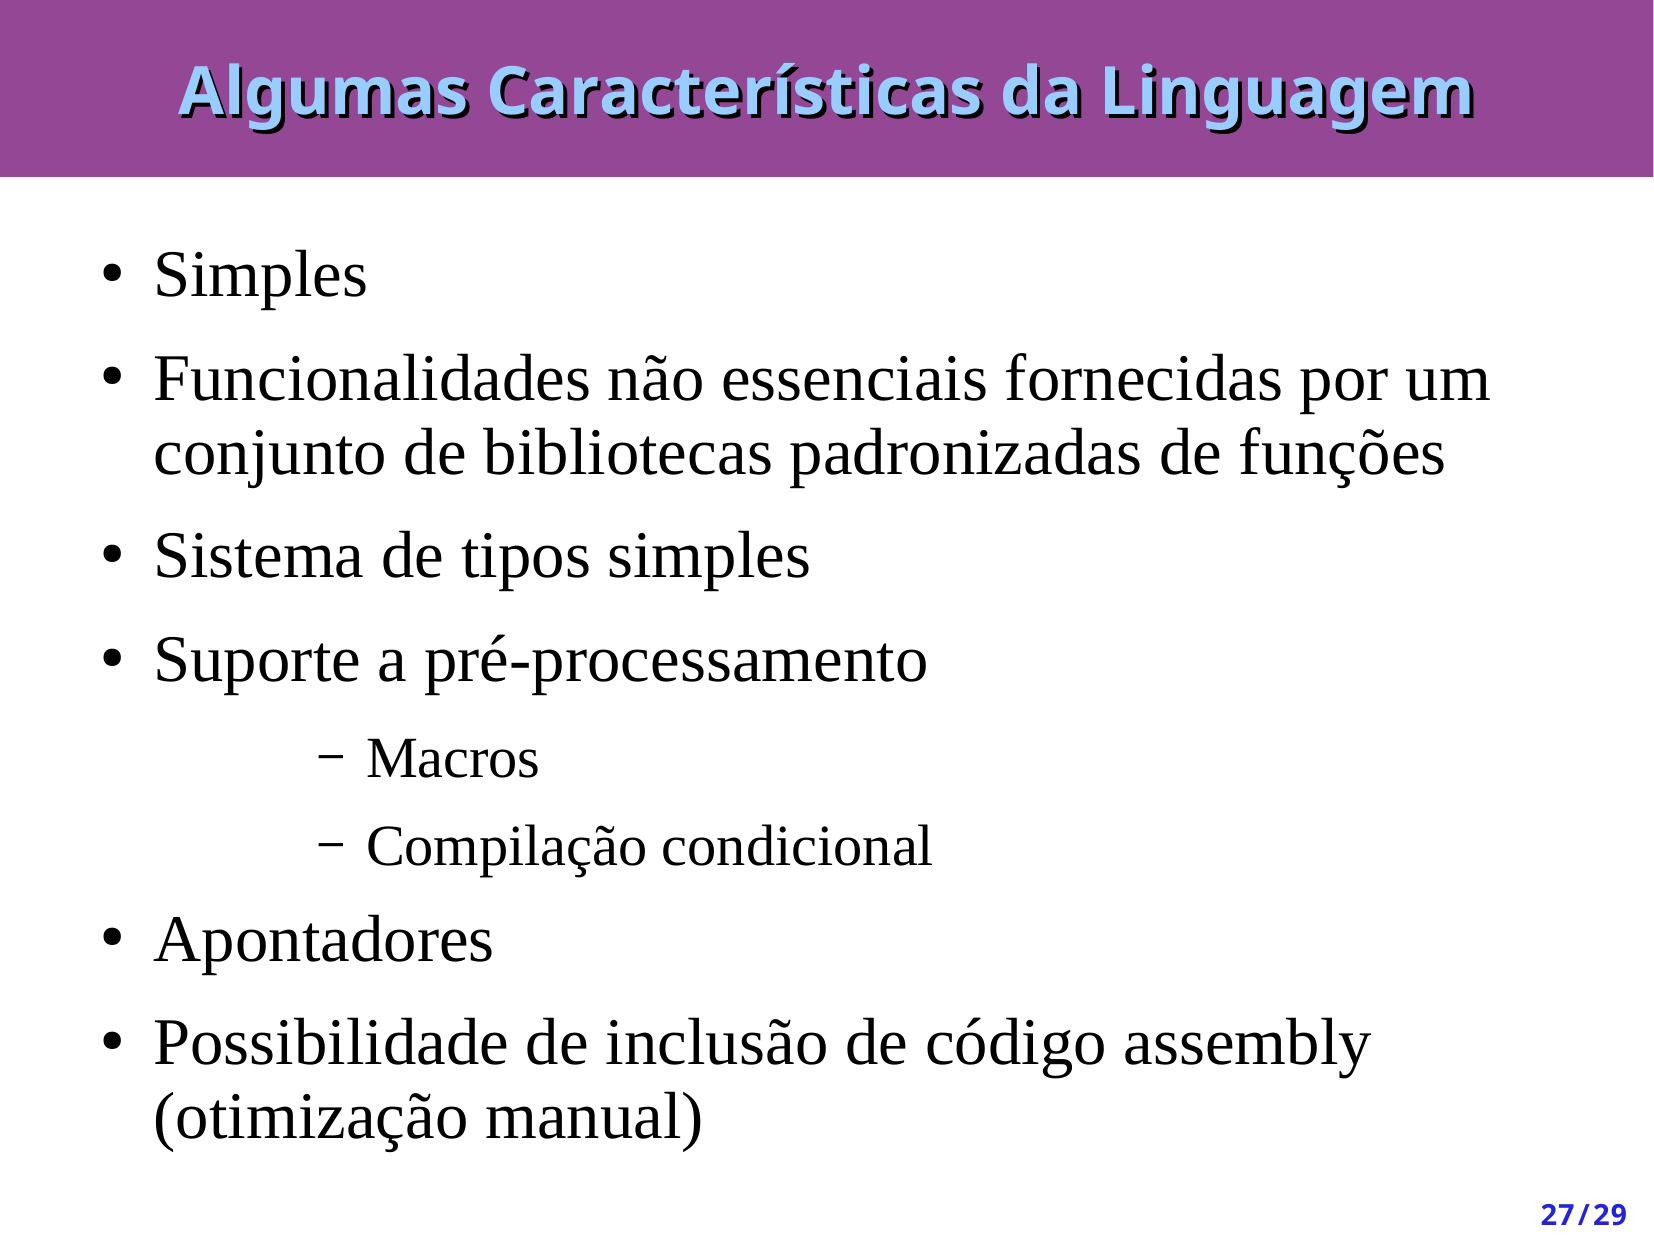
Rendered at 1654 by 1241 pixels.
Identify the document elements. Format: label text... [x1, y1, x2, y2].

title Algumas Características da Linguagem [0, 0, 1654, 178]
list Simples Funcionalidades não essenciais fornecidas por um conjunto de bibliotecas padronizadas de funções Sistema de tipos simples Suporte a pré-processamento Macros Compilação condicional Apontadores Possibilidade de inclusão de código assembly (otimização manual) [82, 237, 1571, 1154]
